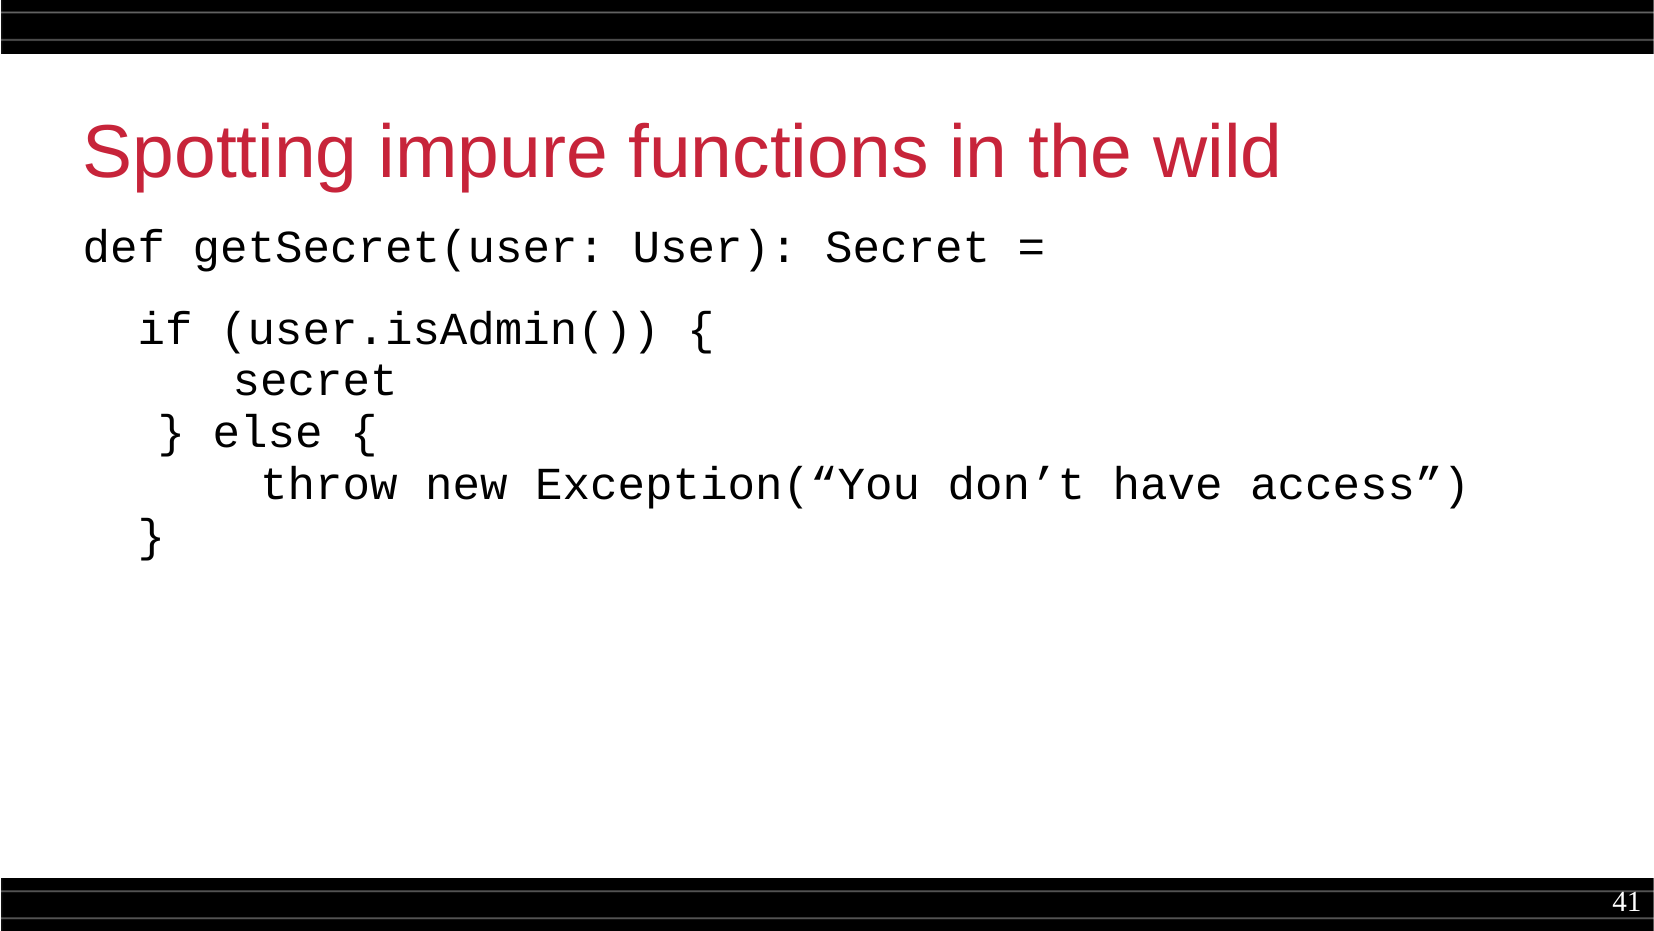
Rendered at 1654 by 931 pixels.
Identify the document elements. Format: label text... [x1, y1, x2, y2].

title Spotting impure functions in the wild [82, 92, 1571, 211]
picture [1, 878, 1654, 931]
picture [1, 0, 1654, 54]
list def getSecret(user: User): Secret = if (user.isAdmin()) { secret } else { throw new Exception(“You don’t have access”) } [82, 225, 1571, 856]
